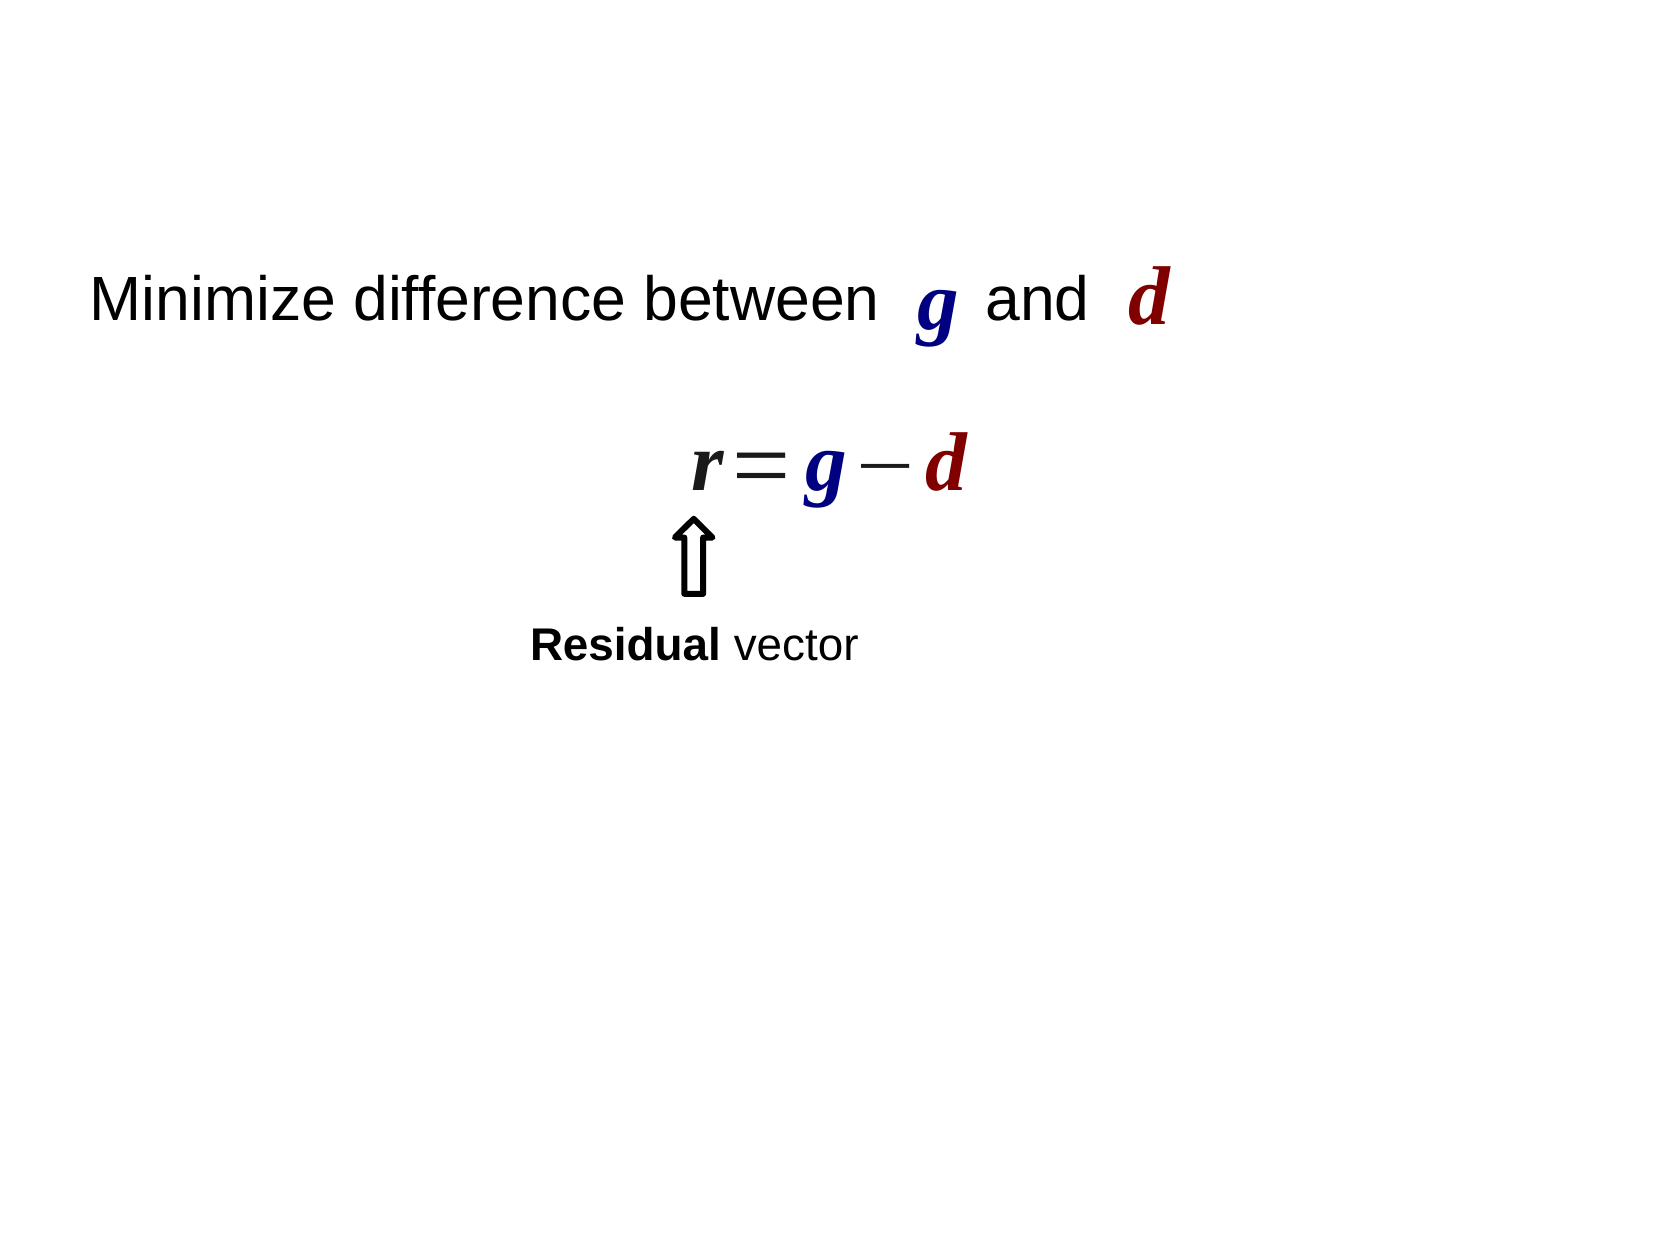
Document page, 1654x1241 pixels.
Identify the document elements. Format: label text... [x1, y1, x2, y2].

chart [903, 249, 966, 357]
text_box and [970, 256, 1105, 350]
text_box Minimize difference between [75, 256, 897, 350]
chart [679, 409, 974, 517]
chart [1115, 243, 1176, 351]
text_box Residual vector [515, 611, 873, 686]
